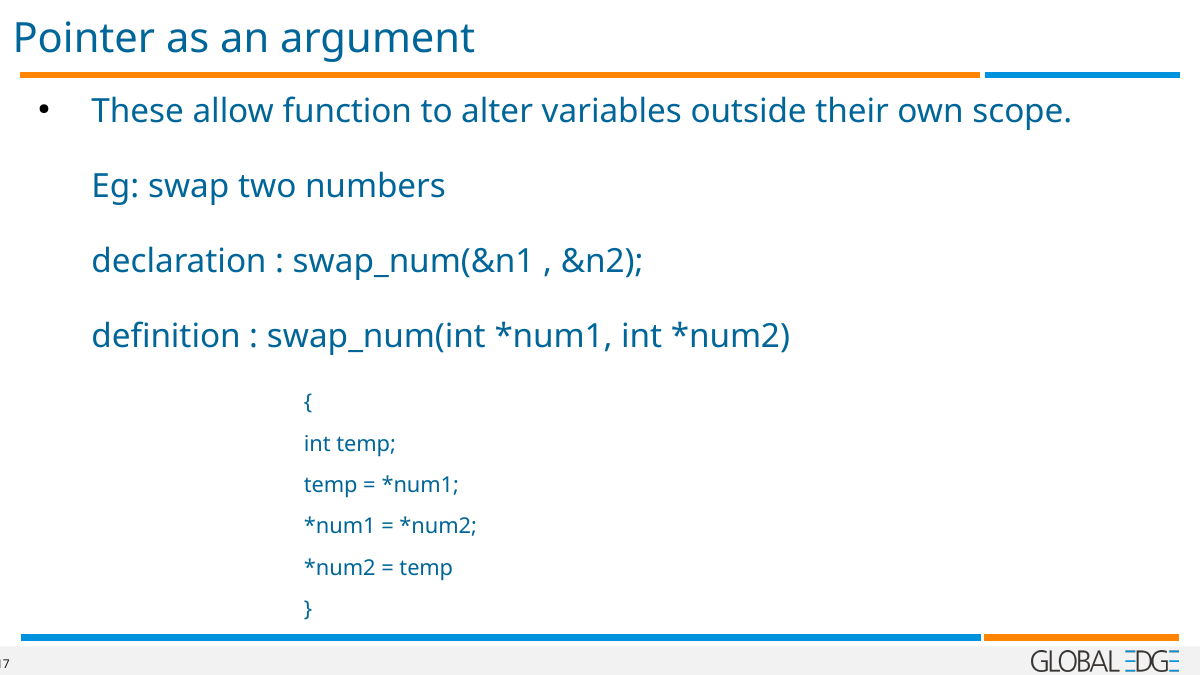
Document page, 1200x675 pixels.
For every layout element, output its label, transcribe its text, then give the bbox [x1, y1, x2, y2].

picture [1031, 650, 1179, 672]
list These allow function to alter variables outside their own scope. Eg: swap two numbers declaration : swap_num(&n1 , &n2); definition : swap_num(int *num1, int *num2) { int temp; temp = *num1; *num1 = *num2; *num2 = temp } [20, 87, 1179, 628]
title Pointer as an argument [12, 9, 1088, 63]
